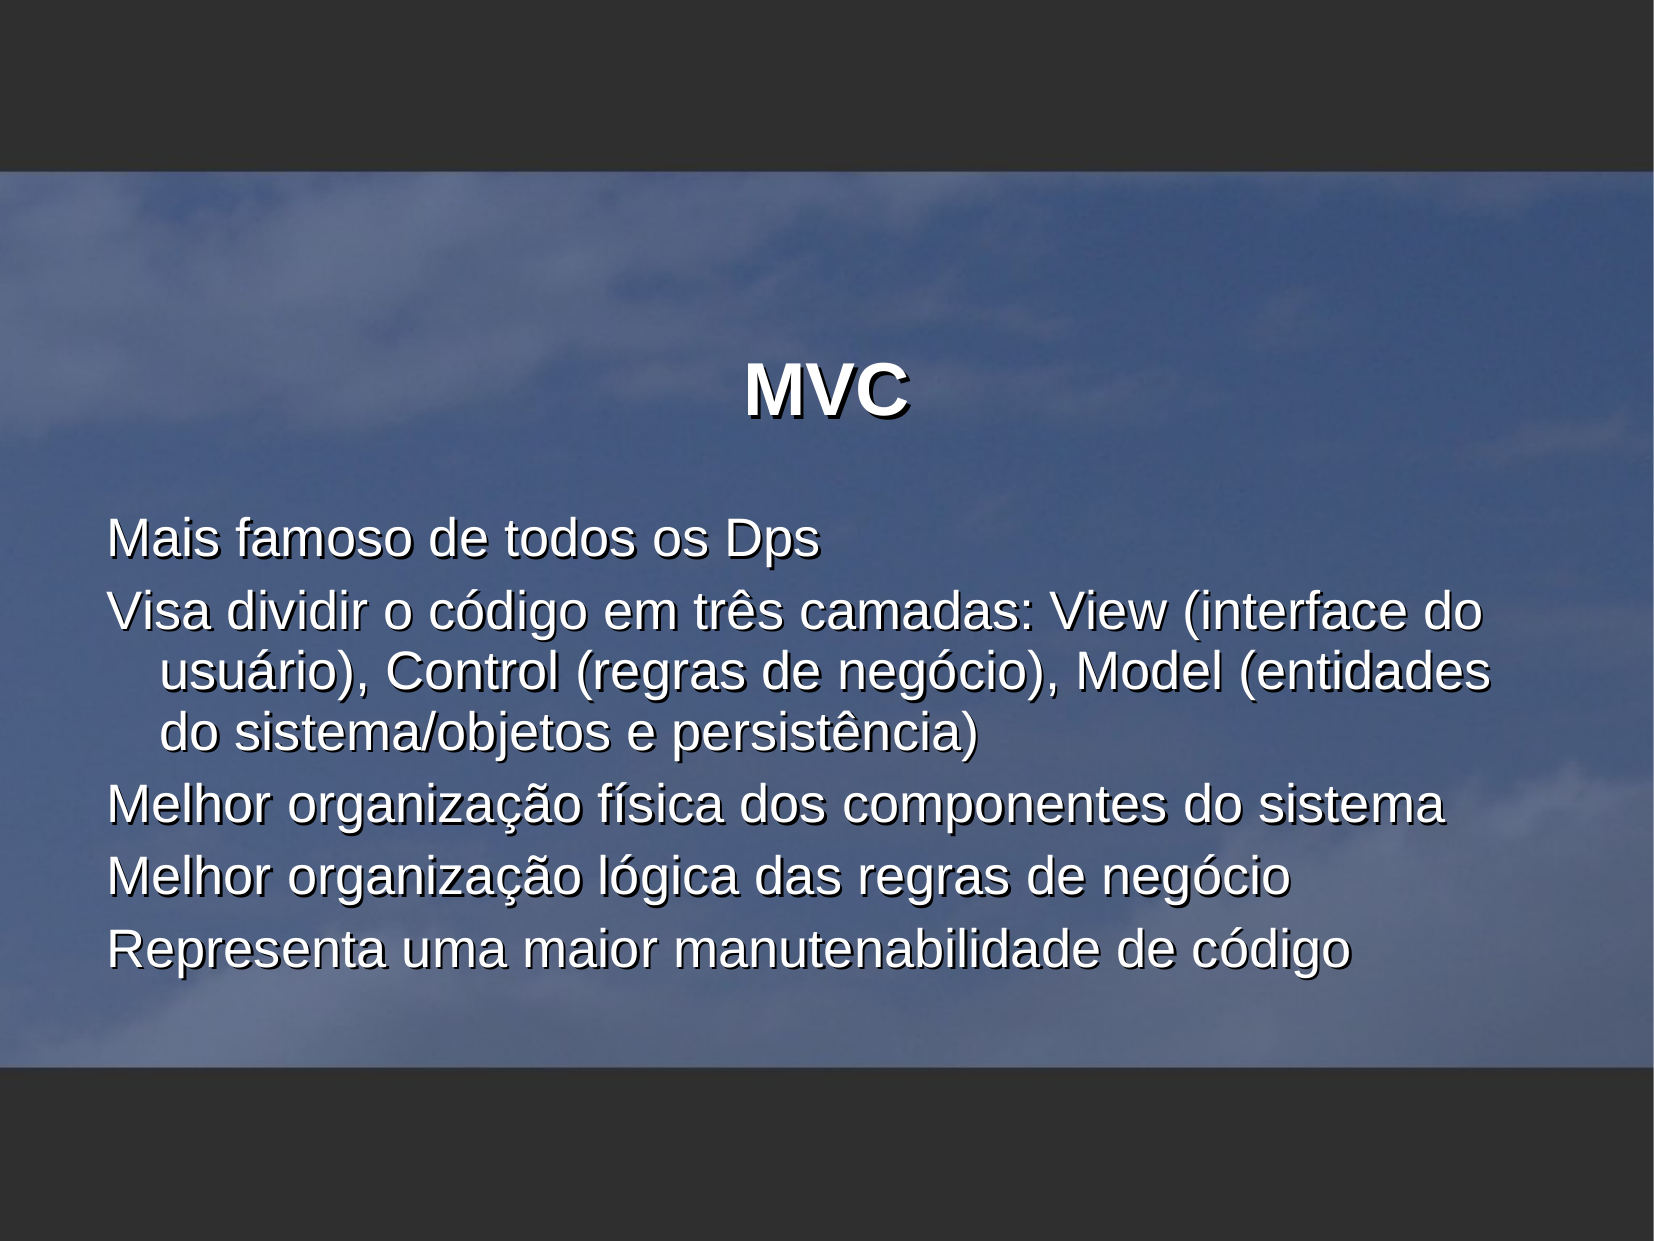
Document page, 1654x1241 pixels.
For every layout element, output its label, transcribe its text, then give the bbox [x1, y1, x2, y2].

title MVC [88, 308, 1565, 471]
list Mais famoso de todos os Dps Visa dividir o código em três camadas: View (interface do usuário), Control (regras de negócio), Model (entidades do sistema/objetos e persistência) Melhor organização física dos componentes do sistema Melhor organização lógica das regras de negócio Representa uma maior manutenabilidade de código [88, 507, 1565, 979]
picture [0, 0, 1654, 1241]
